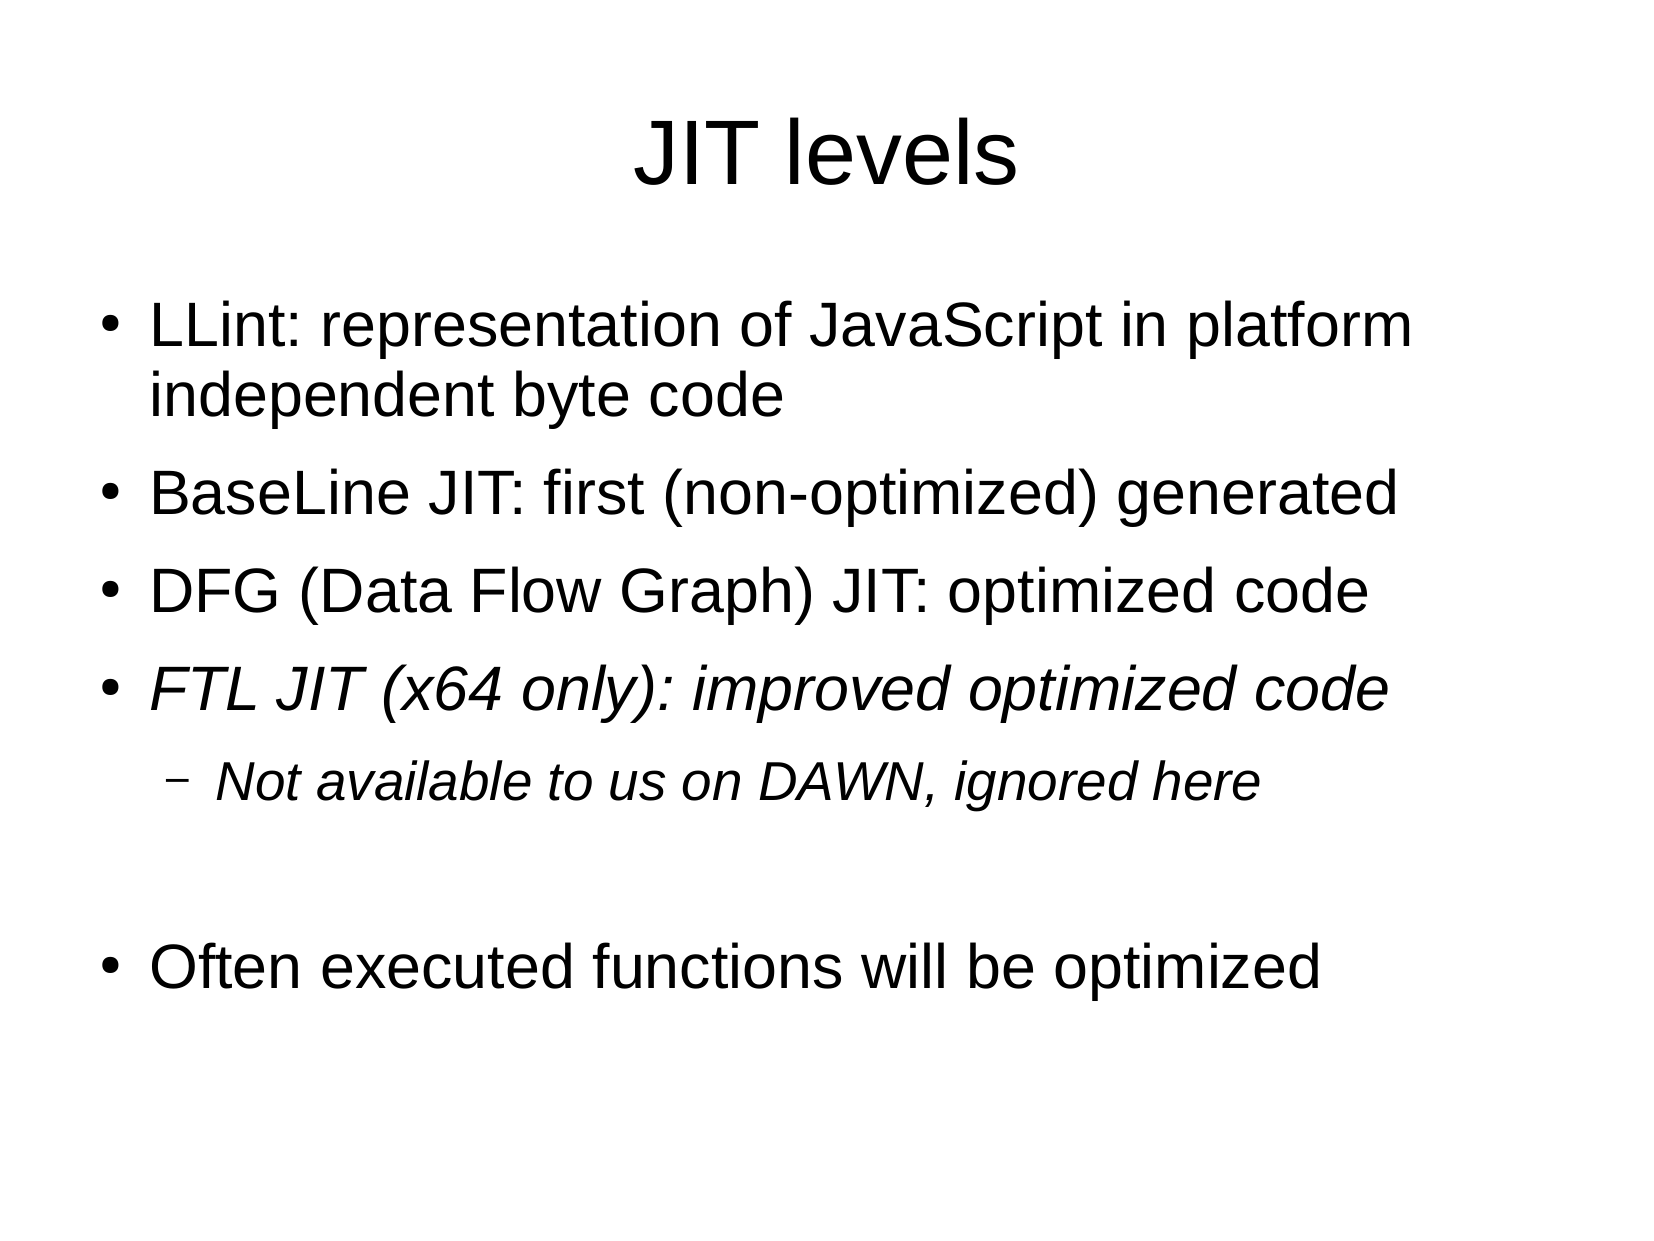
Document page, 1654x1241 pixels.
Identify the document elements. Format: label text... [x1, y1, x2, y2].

list LLint: representation of JavaScript in platform independent byte code BaseLine JIT: first (non-optimized) generated DFG (Data Flow Graph) JIT: optimized code FTL JIT (x64 only): improved optimized code Not available to us on DAWN, ignored here Often executed functions will be optimized [82, 290, 1571, 1010]
title JIT levels [82, 49, 1571, 257]
